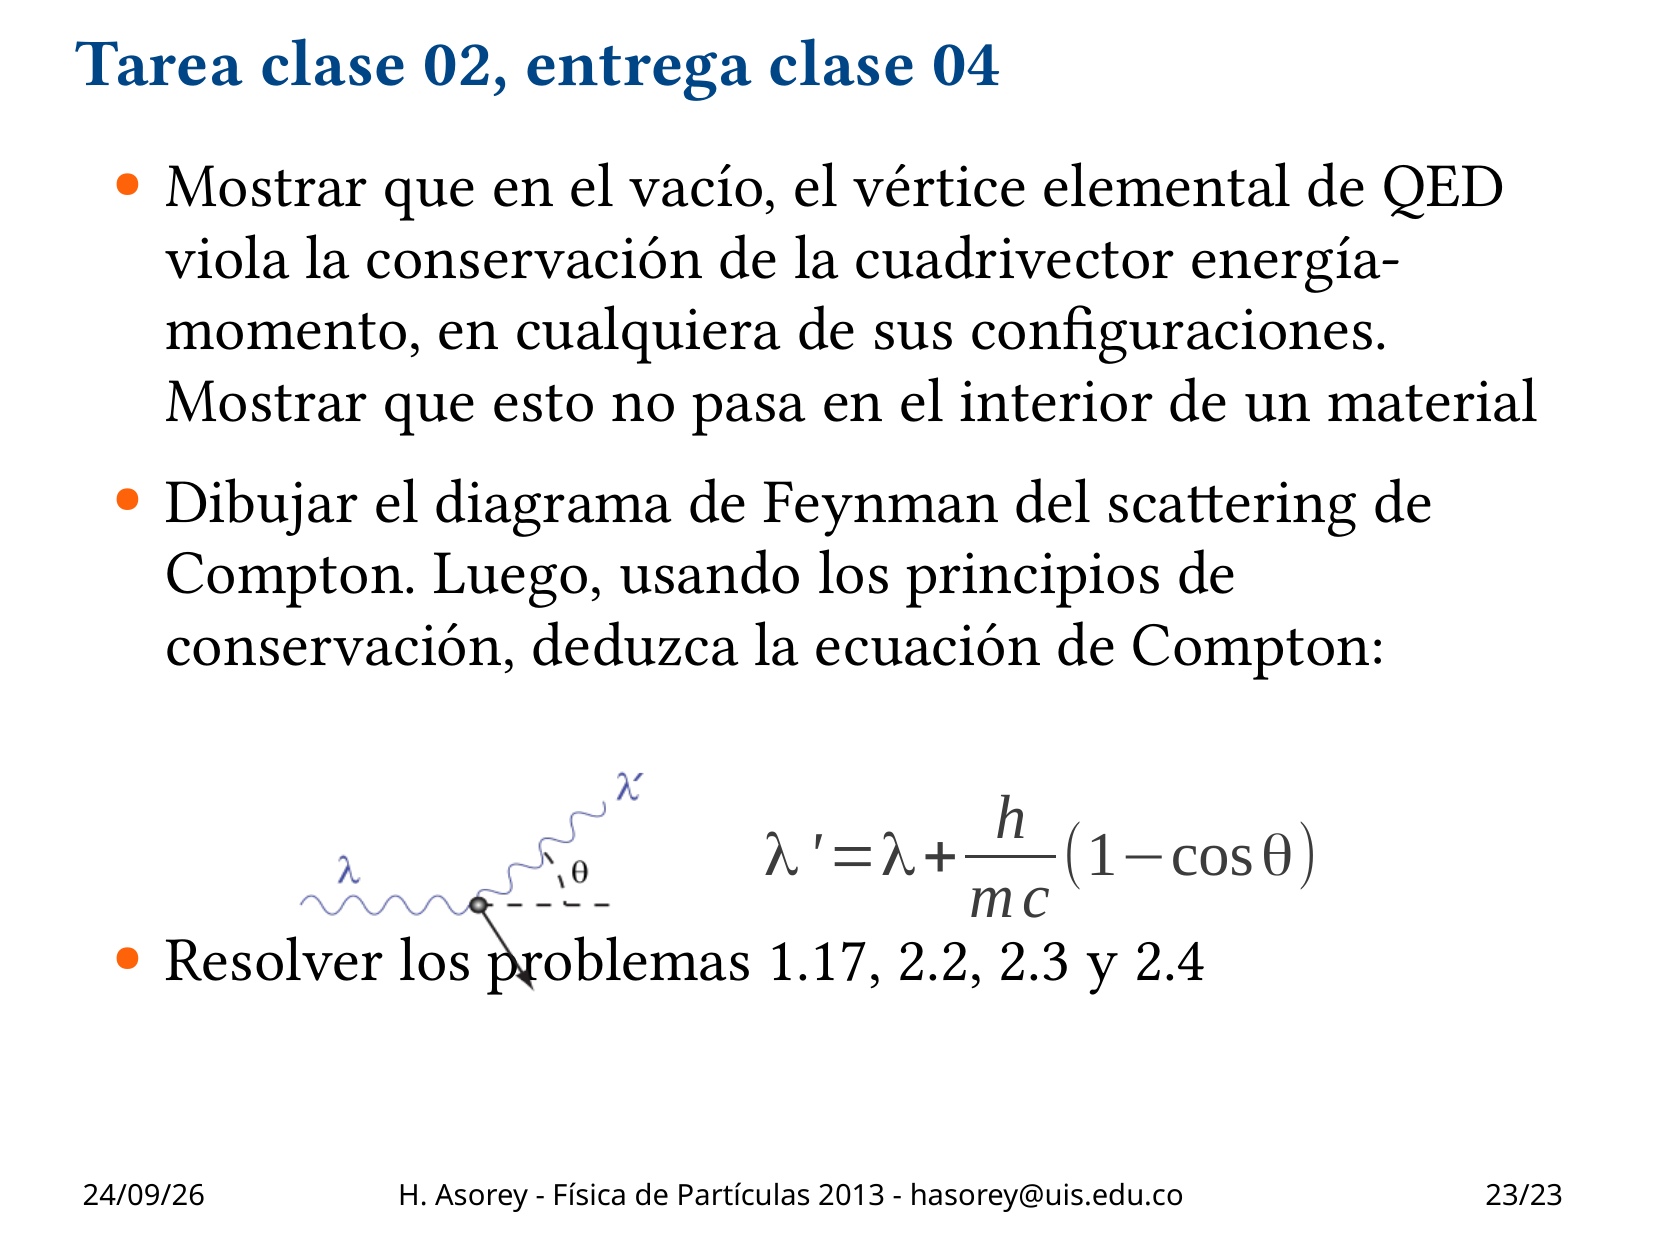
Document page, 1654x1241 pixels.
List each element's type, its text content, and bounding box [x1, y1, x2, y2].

picture [285, 764, 661, 1000]
chart [756, 782, 1325, 930]
list Mostrar que en el vacío, el vértice elemental de QED viola la conservación de la cuadrivector energía-momento, en cualquiera de sus configuraciones. Mostrar que esto no pasa en el interior de un material Dibujar el diagrama de Feynman del scattering de Compton. Luego, usando los principios de conservación, deduzca la ecuación de Compton: Resolver los problemas 1.17, 2.2, 2.3 y 2.4 [82, 150, 1571, 1156]
title Tarea clase 02, entrega clase 04 [75, 13, 1564, 115]
